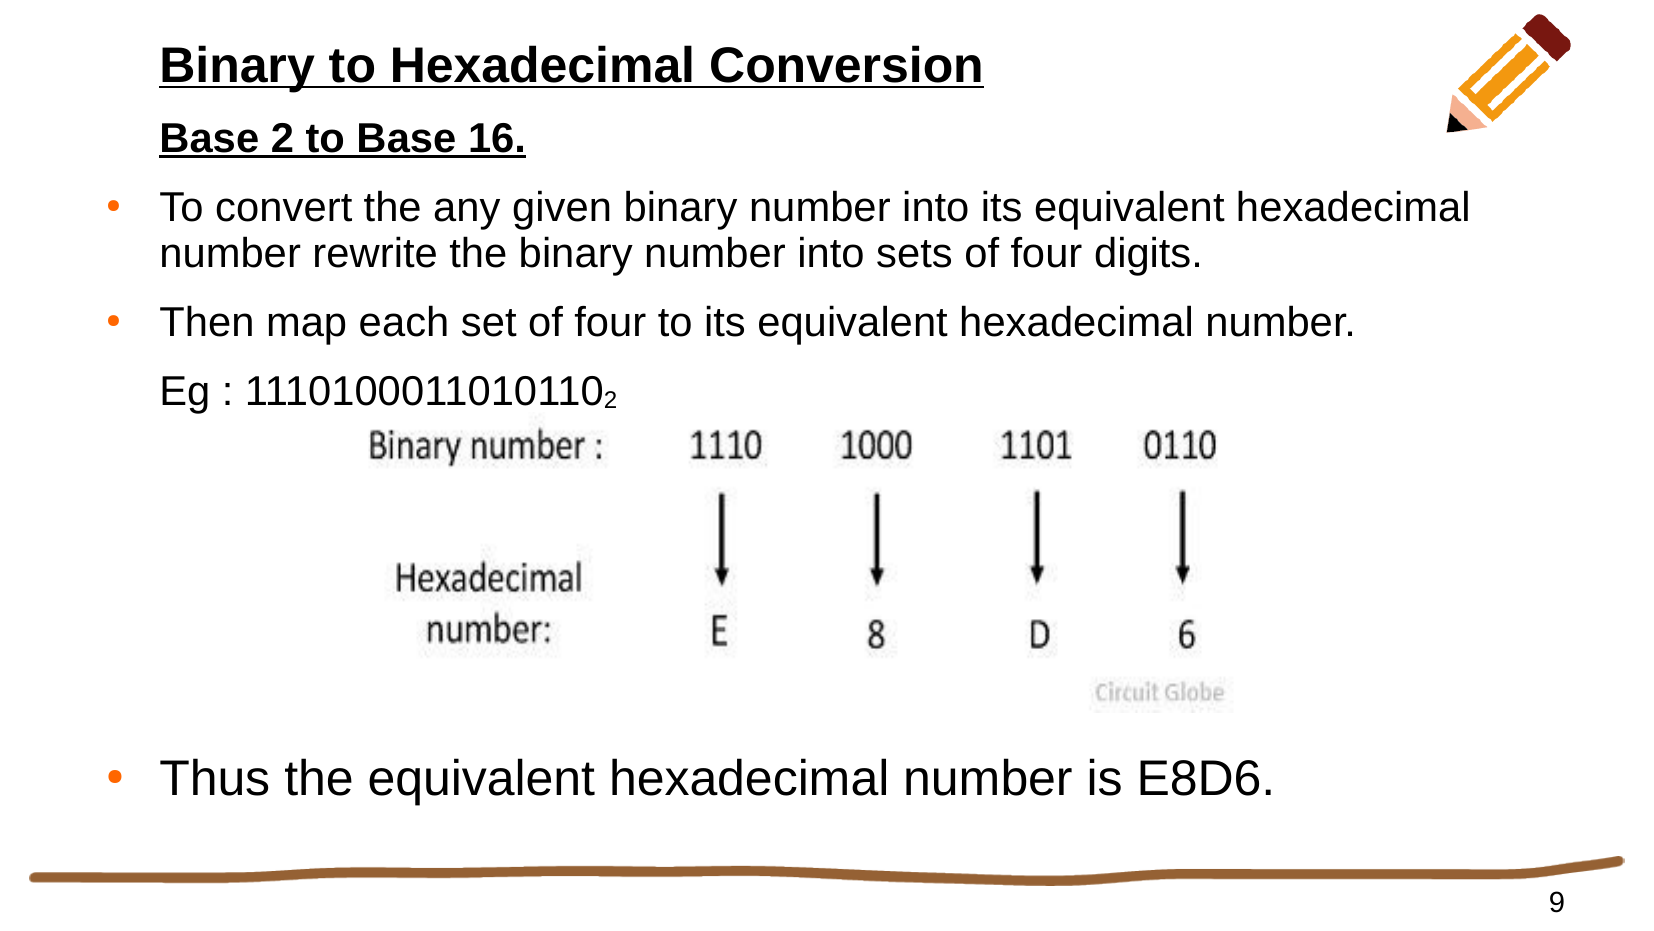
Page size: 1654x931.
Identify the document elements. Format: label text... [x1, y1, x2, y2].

list Binary to Hexadecimal Conversion Base 2 to Base 16. To convert the any given binary number into its equivalent hexadecimal number rewrite the binary number into sets of four digits. Then map each set of four to its equivalent hexadecimal number. Eg : 11101000110101102 Thus the equivalent hexadecimal number is E8D6. [88, 37, 1538, 857]
picture [1446, 14, 1571, 133]
picture [337, 412, 1238, 713]
picture [29, 856, 1625, 886]
